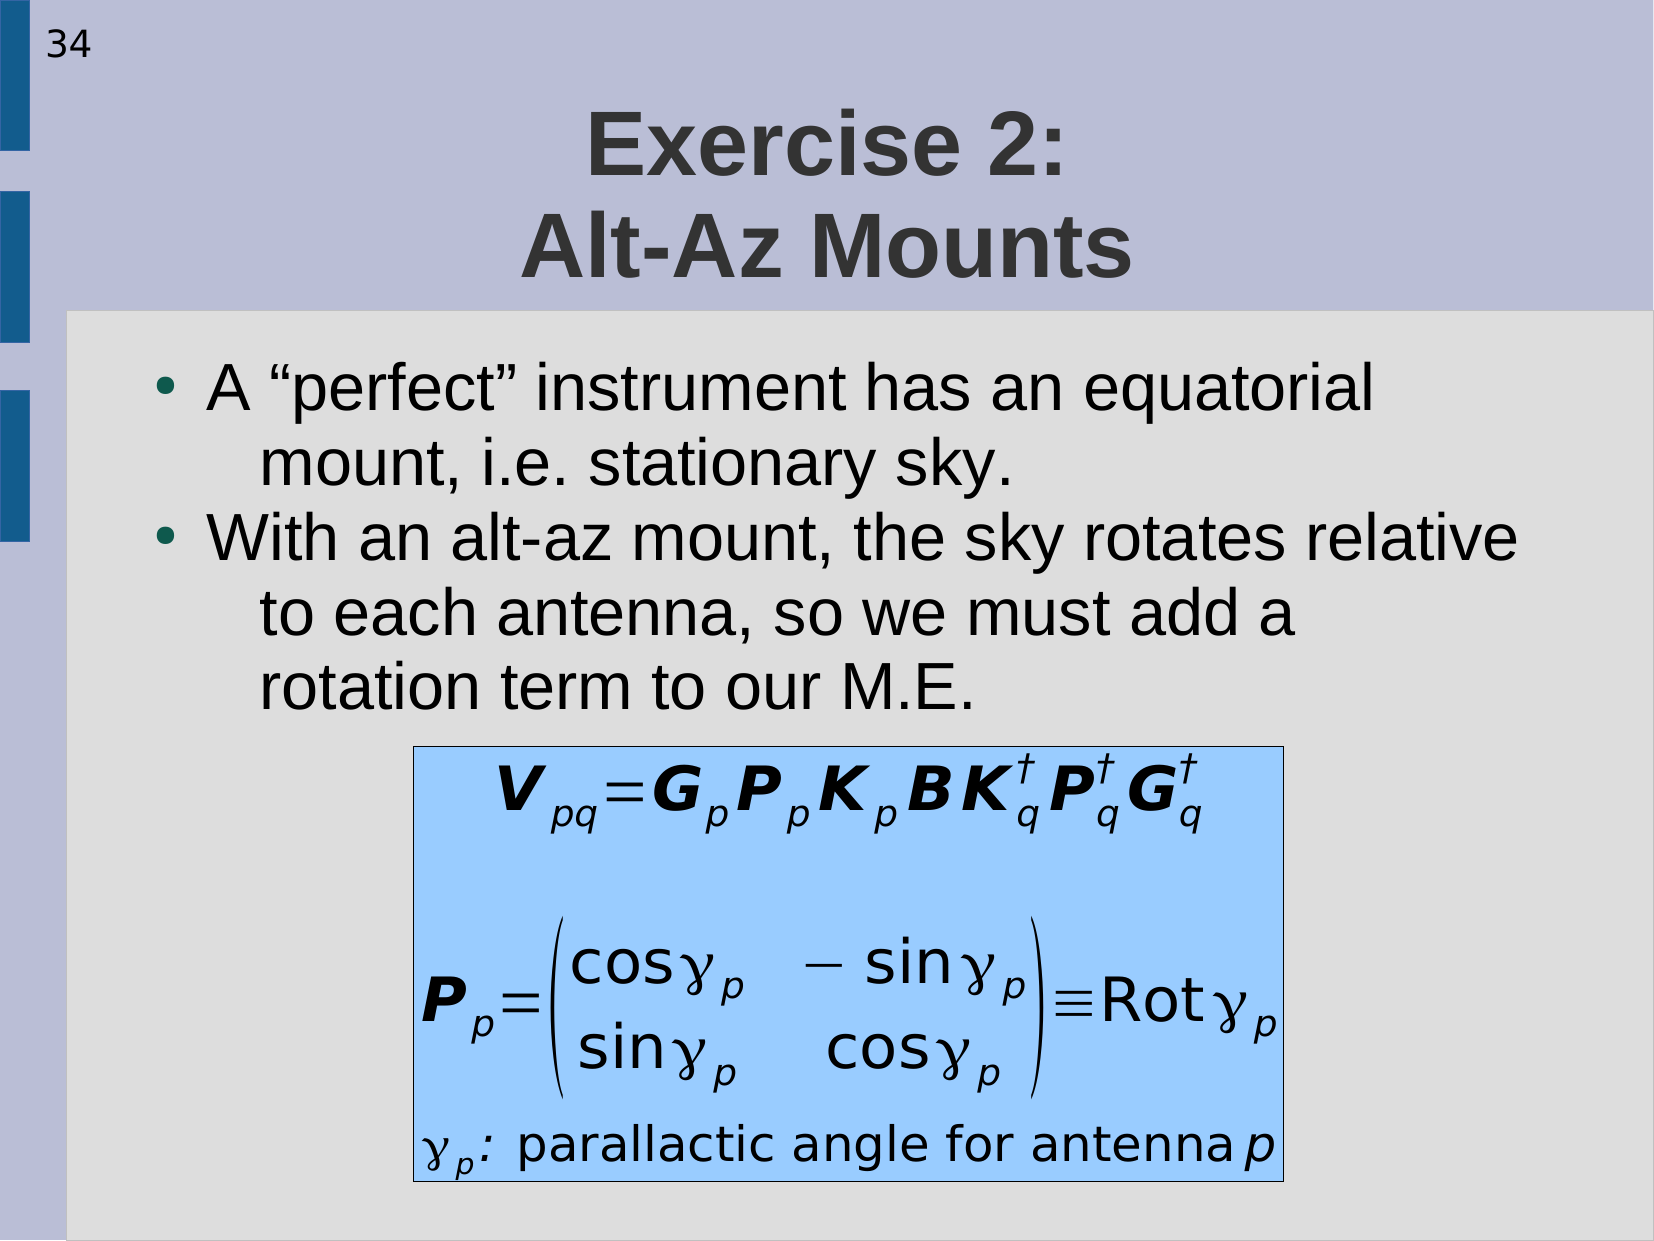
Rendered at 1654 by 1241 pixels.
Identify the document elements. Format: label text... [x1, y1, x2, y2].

title Exercise 2: Alt-Az Mounts [121, 91, 1534, 299]
text_box <number> [32, 15, 267, 89]
chart [413, 746, 1284, 1182]
list A “perfect” instrument has an equatorial mount, i.e. stationary sky. With an alt-az mount, the sky rotates relative to each antenna, so we must add a rotation term to our M.E. [118, 350, 1531, 725]
